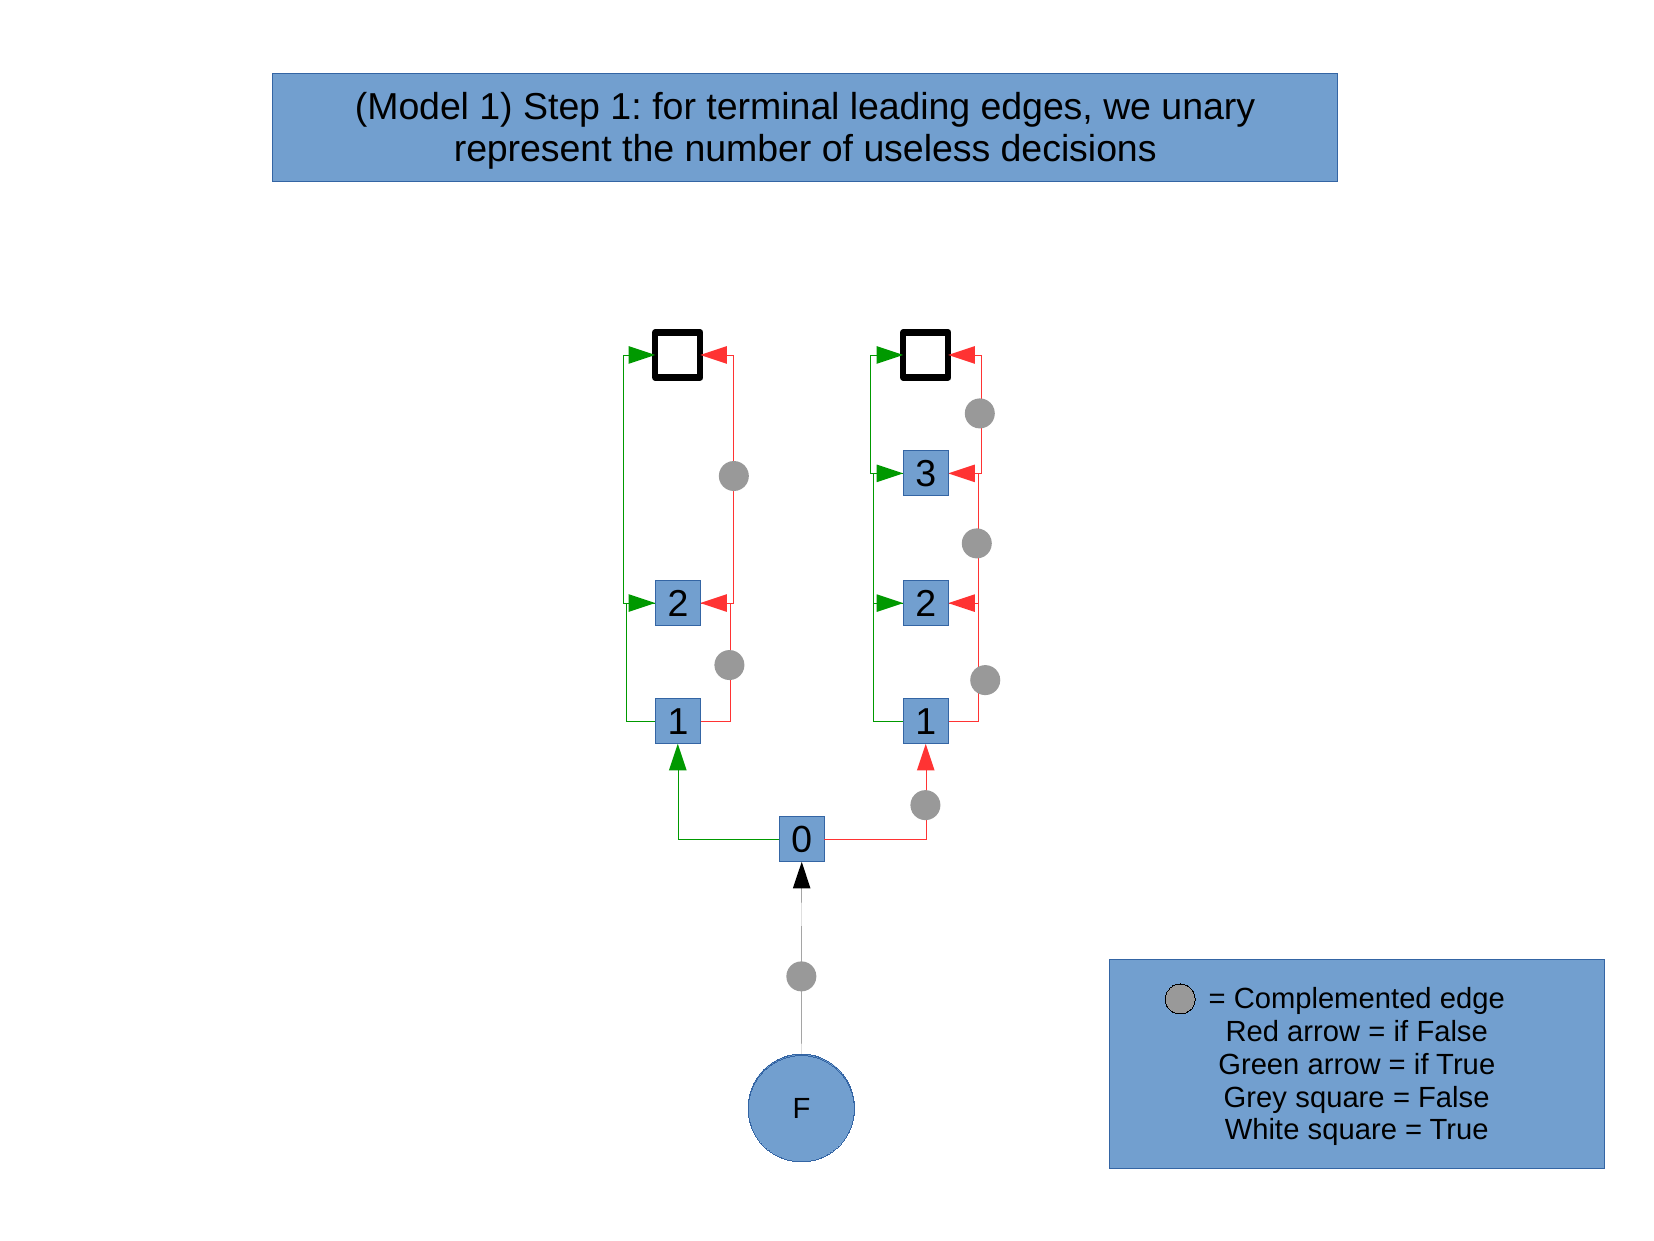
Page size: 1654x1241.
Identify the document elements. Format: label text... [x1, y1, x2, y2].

text_box 1 [903, 698, 949, 744]
text_box 2 [903, 580, 949, 626]
text_box 0 [779, 816, 825, 862]
text_box = Complemented edge Red arrow = if False Green arrow = if True Grey square = False White square = True [1109, 959, 1605, 1169]
text_box [655, 332, 701, 378]
text_box [786, 961, 817, 992]
text_box 3 [903, 450, 949, 496]
text_box [970, 665, 1001, 696]
text_box [961, 528, 992, 559]
text_box [910, 790, 941, 821]
text_box [964, 398, 995, 429]
text_box F [748, 1055, 855, 1162]
text_box [903, 332, 949, 378]
text_box [714, 650, 745, 681]
text_box 2 [655, 580, 701, 626]
text_box [718, 460, 749, 492]
text_box [1165, 983, 1196, 1014]
text_box (Model 1) Step 1: for terminal leading edges, we unary represent the number of useless decisions [272, 73, 1338, 182]
text_box 1 [655, 698, 701, 744]
